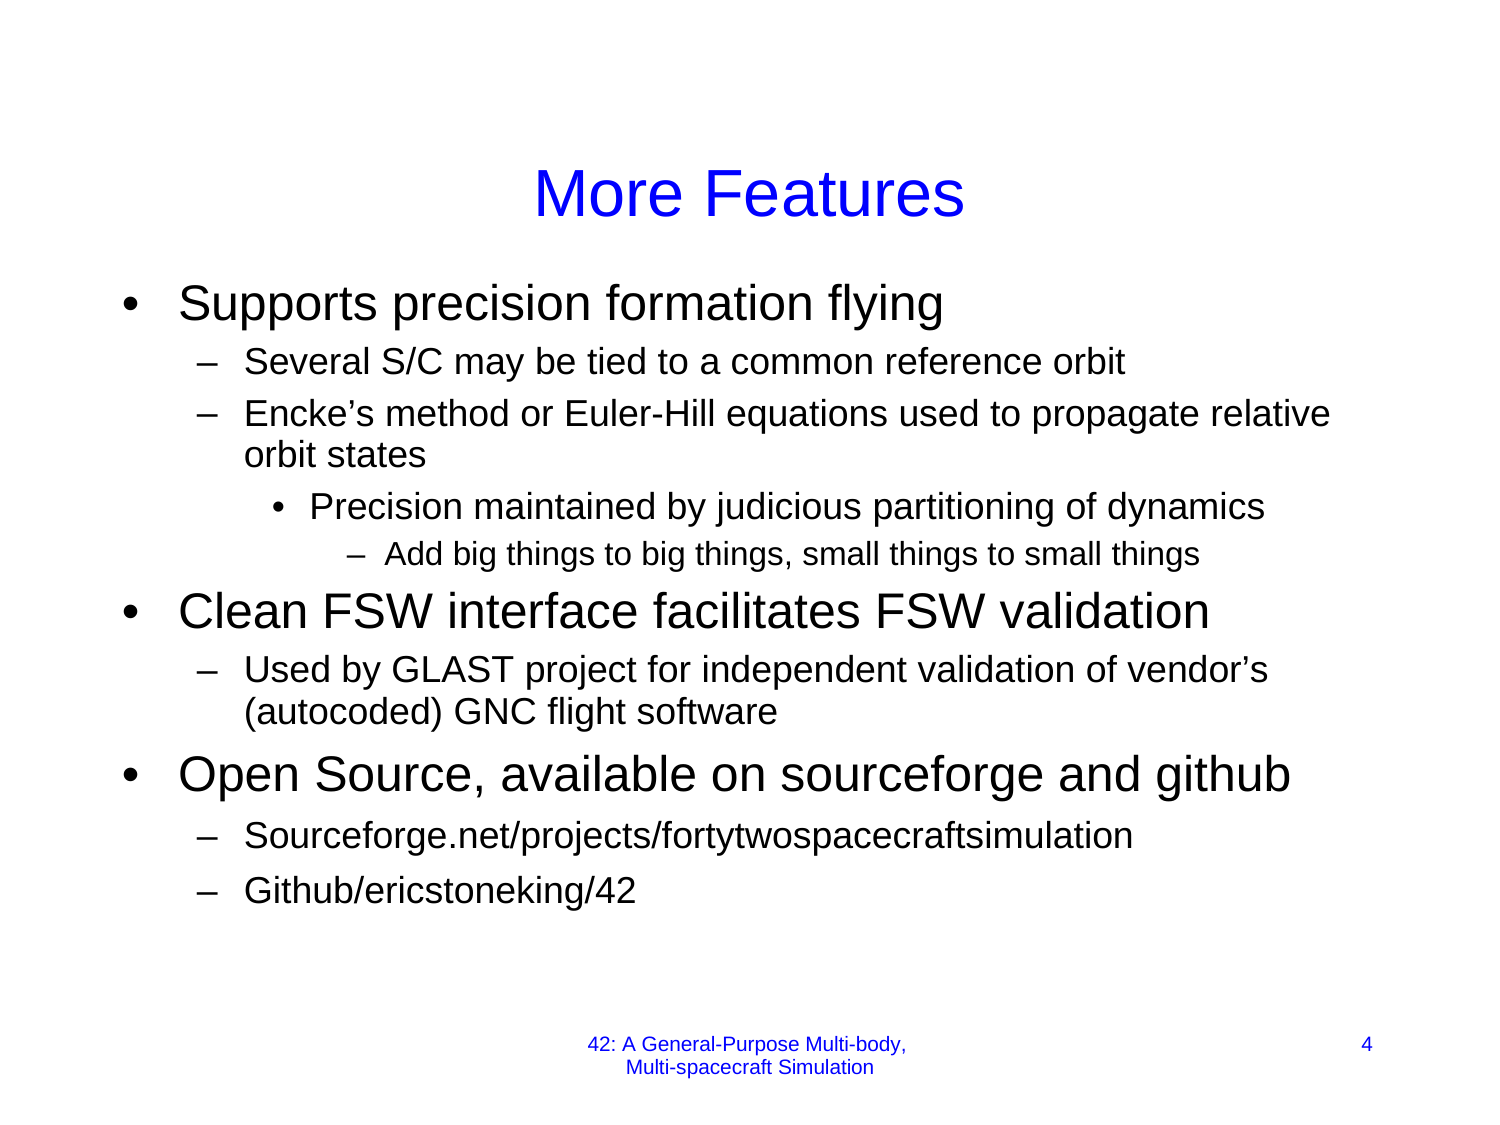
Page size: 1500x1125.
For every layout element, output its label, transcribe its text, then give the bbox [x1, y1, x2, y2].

title More Features [112, 99, 1388, 288]
list Supports precision formation flying Several S/C may be tied to a common reference orbit Encke’s method or Euler-Hill equations used to propagate relative orbit states Precision maintained by judicious partitioning of dynamics Add big things to big things, small things to small things Clean FSW interface facilitates FSW validation Used by GLAST project for independent validation of vendor’s (autocoded) GNC flight software Open Source, available on sourceforge and github Sourceforge.net/projects/fortytwospacecraftsimulation Github/ericstoneking/42 [107, 267, 1383, 943]
